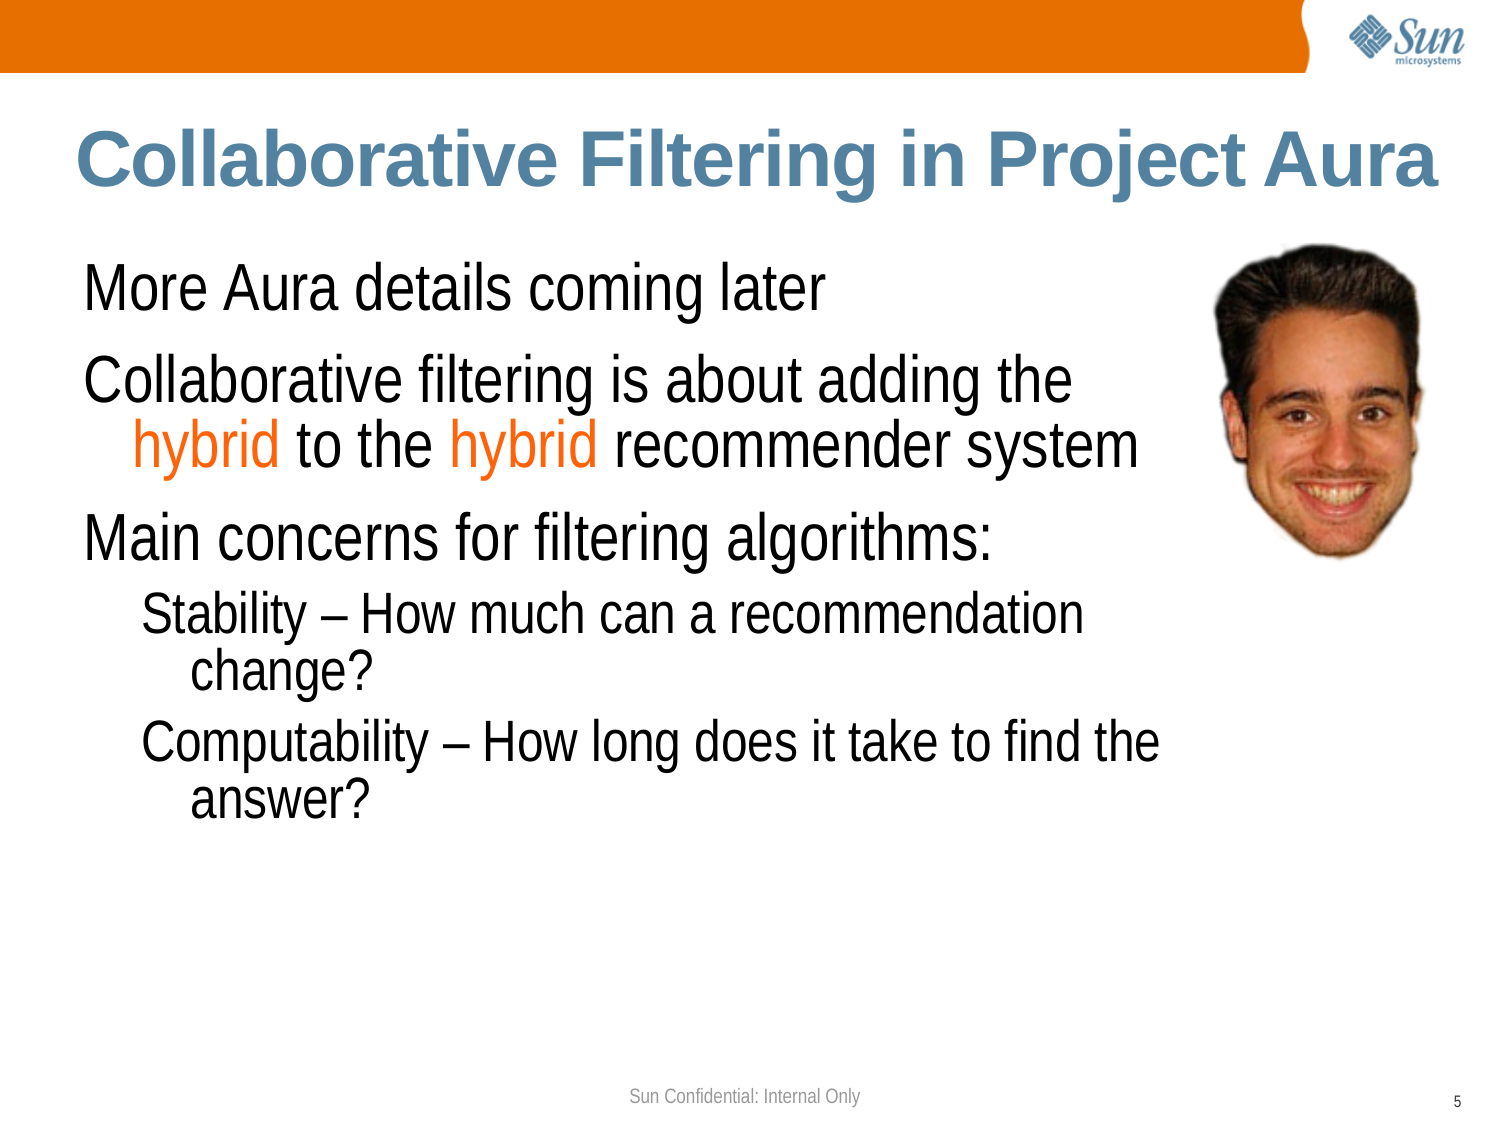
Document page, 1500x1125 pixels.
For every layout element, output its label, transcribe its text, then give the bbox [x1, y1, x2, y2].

title Collaborative Filtering in Project Aura [75, 123, 1481, 227]
list More Aura details coming later Collaborative filtering is about adding the hybrid to the hybrid recommender system Main concerns for filtering algorithms: Stability – How much can a recommendation change? Computability – How long does it take to find the answer? [64, 258, 1218, 1068]
picture [1210, 242, 1431, 564]
picture [0, 0, 1500, 73]
